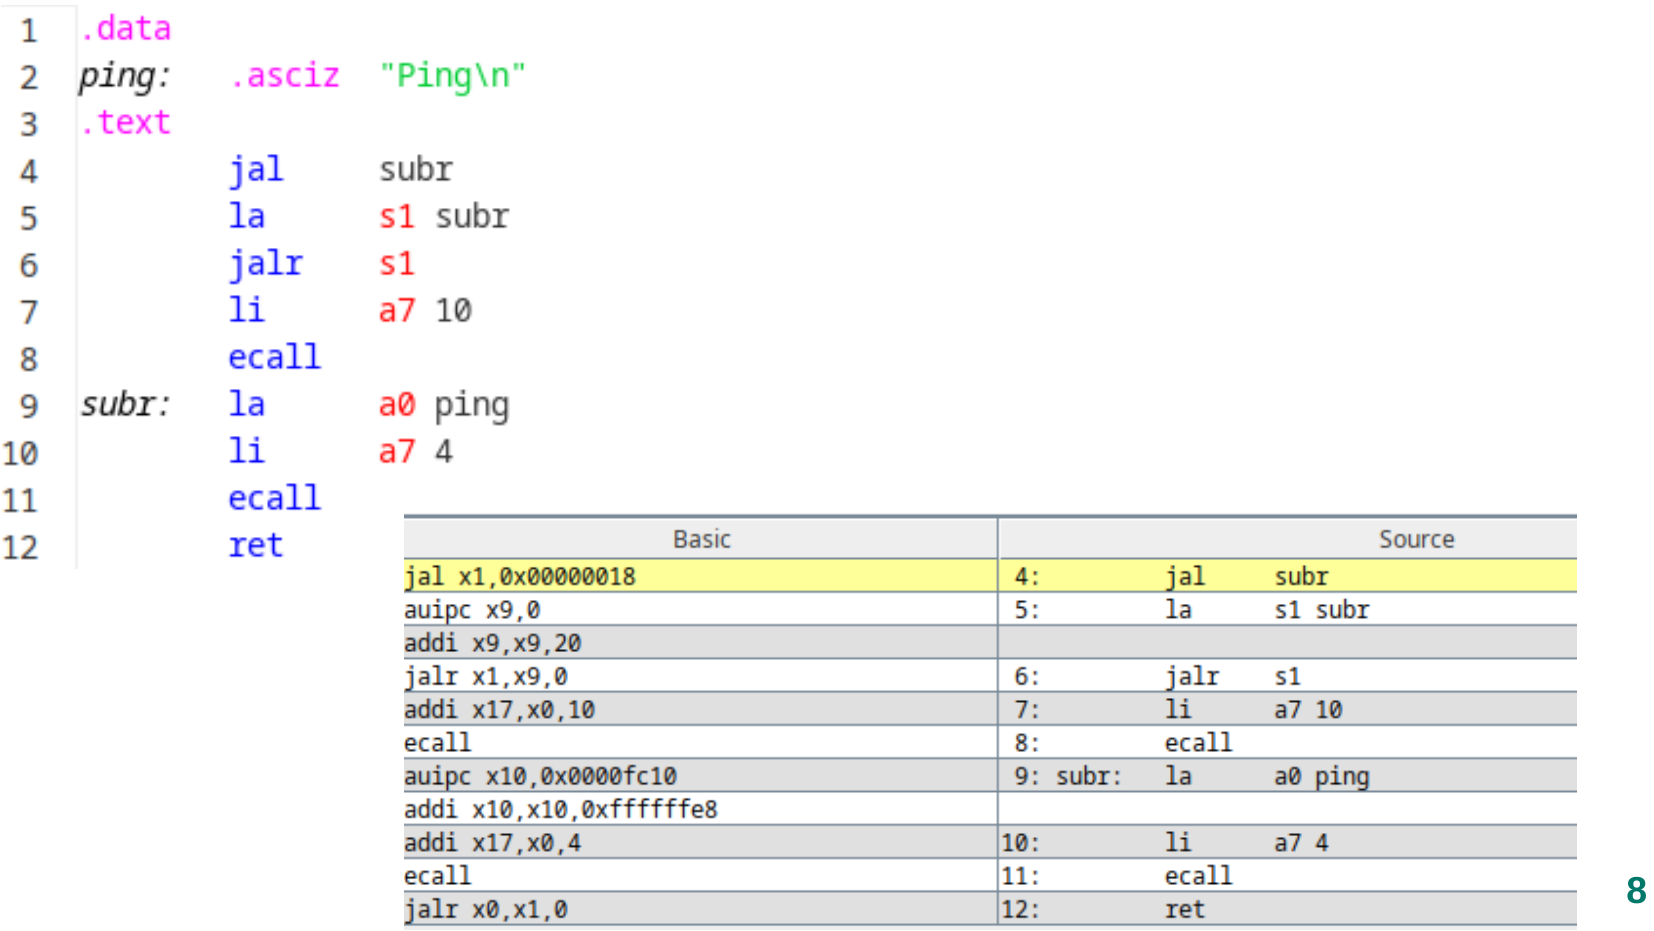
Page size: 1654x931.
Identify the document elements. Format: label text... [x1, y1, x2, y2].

picture [1, 5, 1577, 930]
text_box <номер> [1460, 862, 1652, 931]
